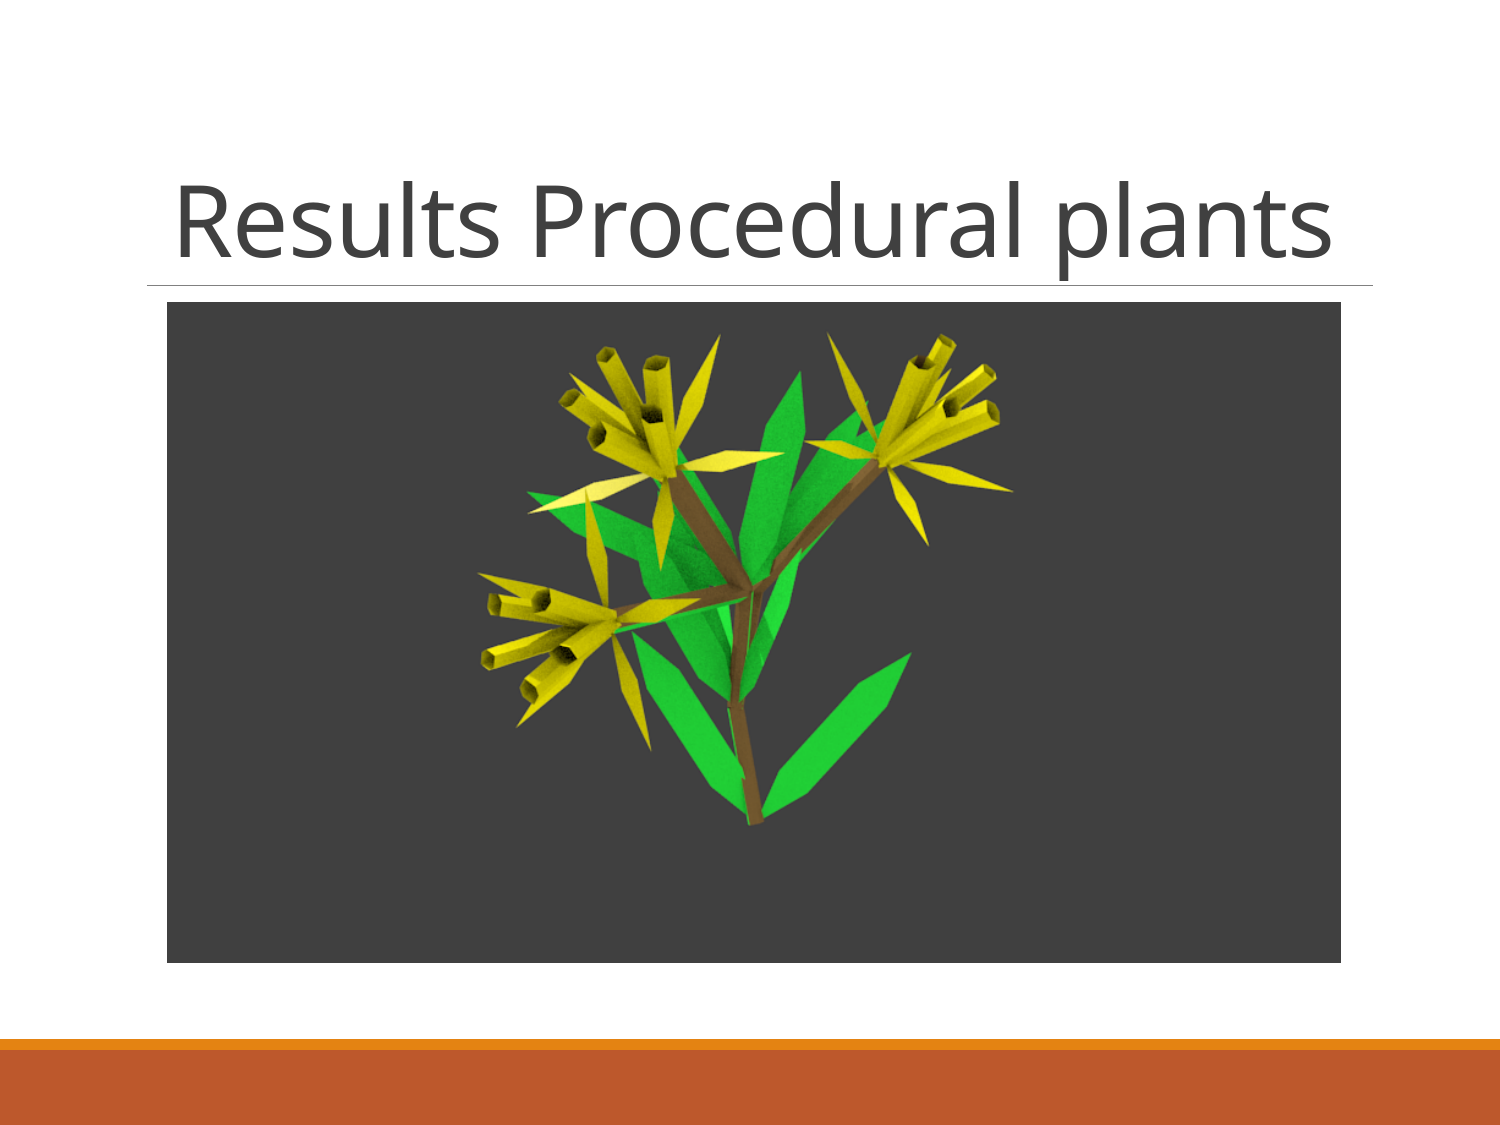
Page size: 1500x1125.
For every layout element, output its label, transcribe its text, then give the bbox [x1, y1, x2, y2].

picture [167, 302, 1341, 963]
title Results Procedural plants [135, 47, 1373, 285]
